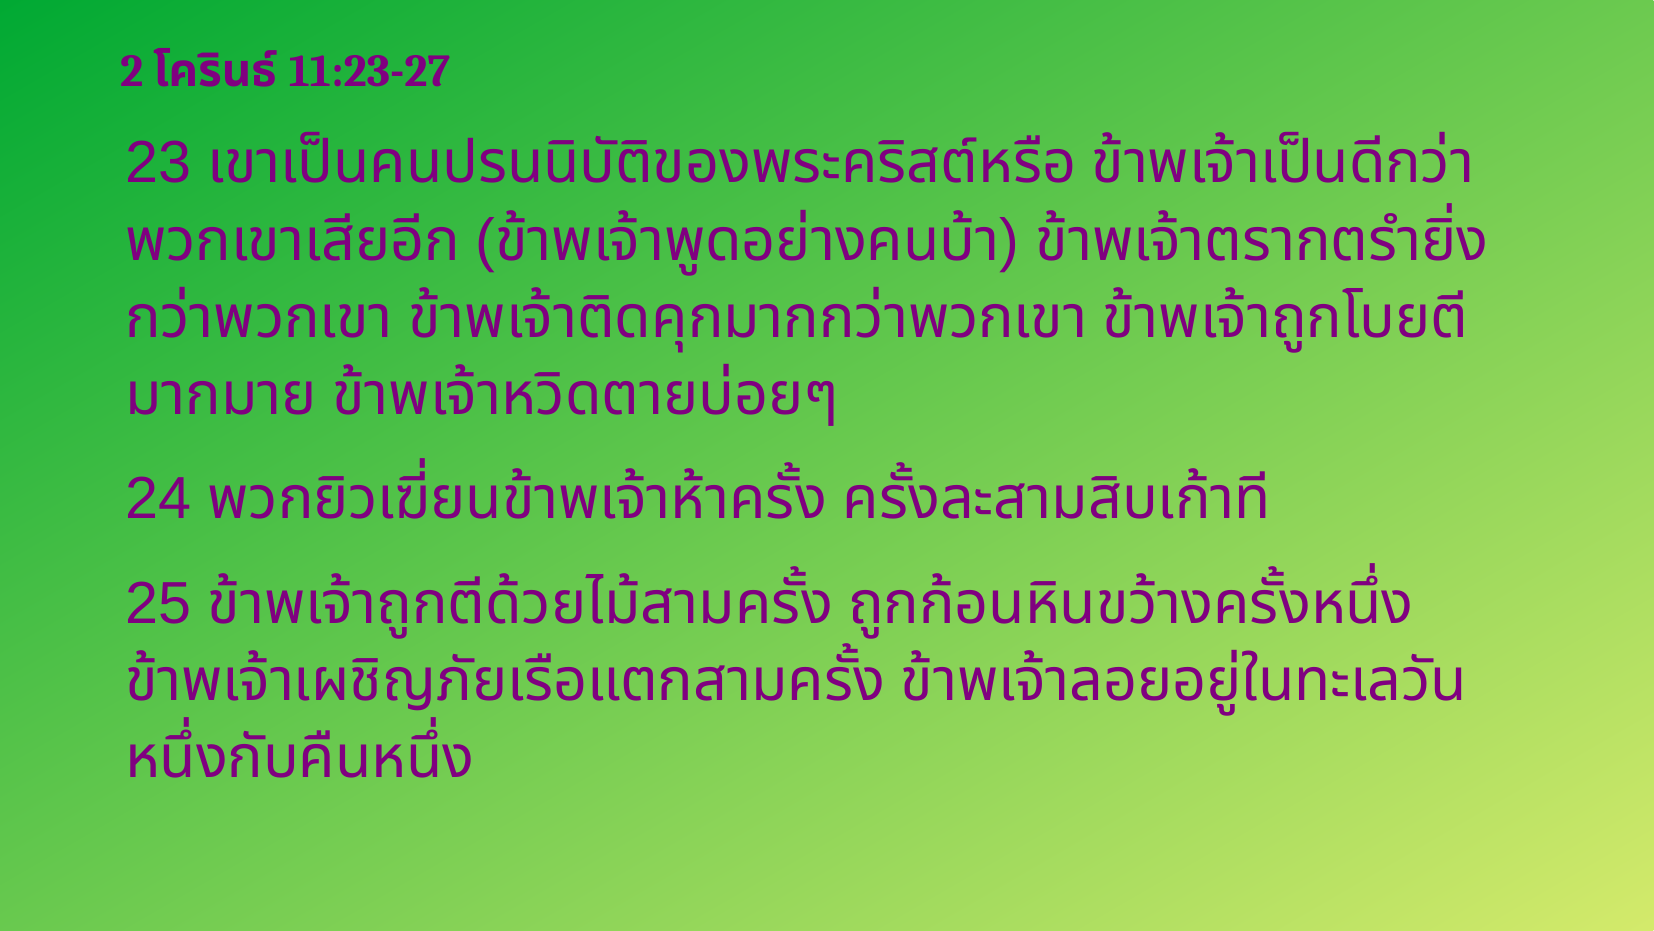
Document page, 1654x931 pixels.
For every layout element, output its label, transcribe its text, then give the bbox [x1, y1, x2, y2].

title 2 โครินธ์ 11:23-27 [82, 37, 488, 113]
list 23 เขาเป็นคนปรนนิบัติของพระคริสต์หรือ ข้าพเจ้าเป็นดีกว่าพวกเขาเสียอีก (ข้าพเจ้าพูดอย่างคนบ้า) ข้าพเจ้าตรากตรำยิ่งกว่าพวกเขา ข้าพเจ้าติดคุกมากกว่าพวกเขา ข้าพเจ้าถูกโบยตีมากมาย ข้าพเจ้าหวิดตายบ่อยๆ 24 พวกยิวเฆี่ยนข้าพเจ้าห้าครั้ง ครั้งละสามสิบเก้าที 25 ข้าพเจ้าถูกตีด้วยไม้สามครั้ง ถูกก้อนหินขว้างครั้งหนึ่ง ข้าพเจ้าเผชิญภัยเรือแตกสามครั้ง ข้าพเจ้าลอยอยู่ในทะเลวันหนึ่งกับคืนหนึ่ง [62, 128, 1551, 809]
